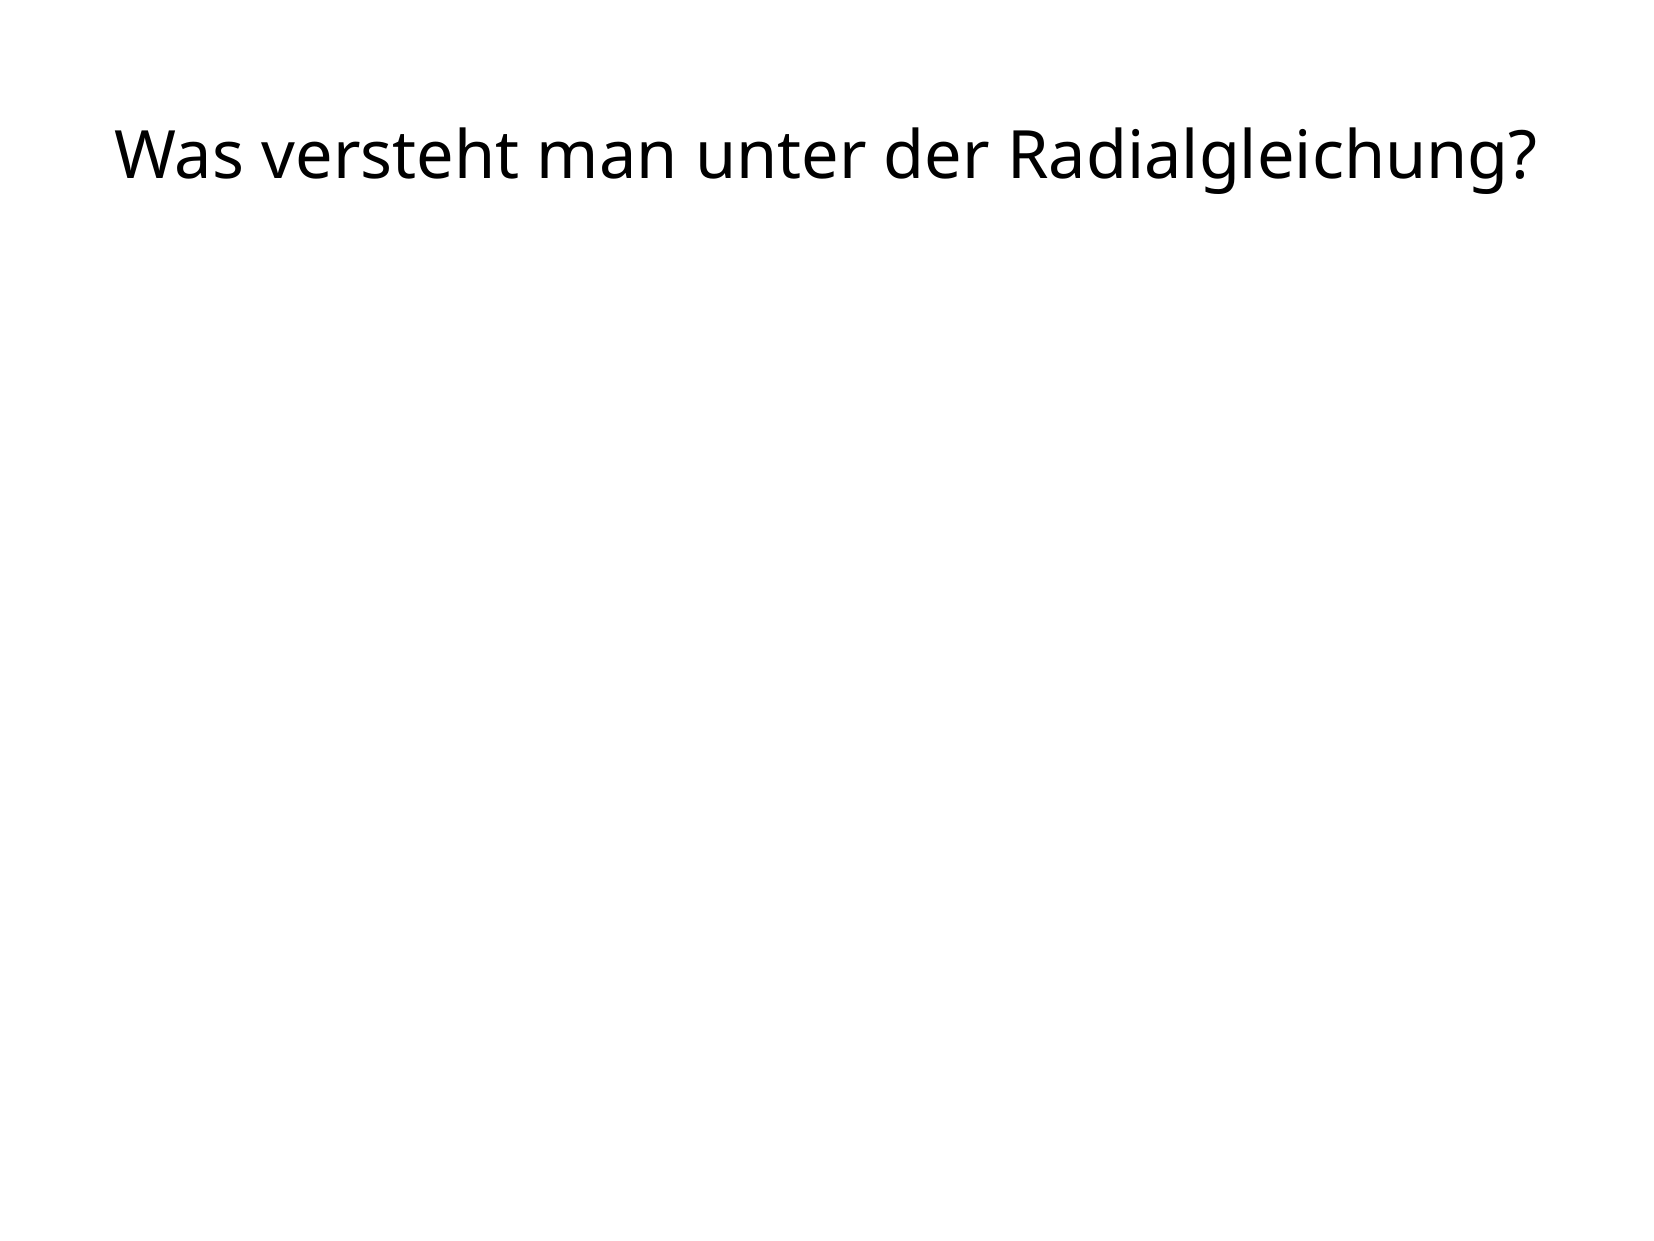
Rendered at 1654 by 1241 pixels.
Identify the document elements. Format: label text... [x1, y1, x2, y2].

title Was versteht man unter der Radialgleichung? [82, 49, 1571, 257]
